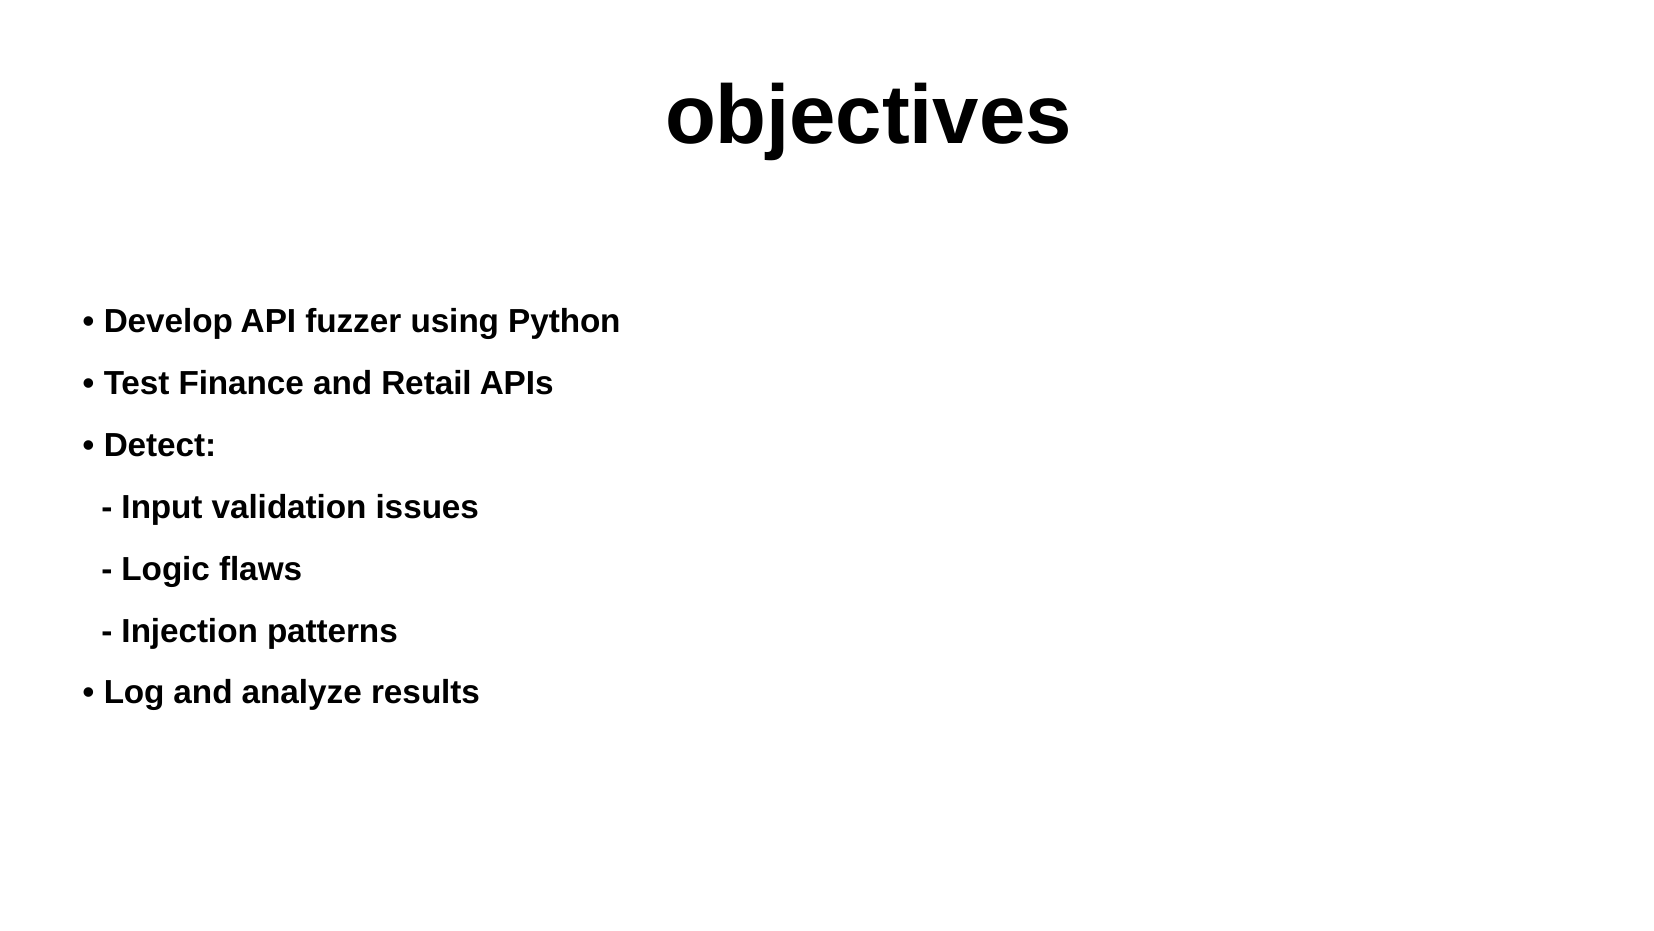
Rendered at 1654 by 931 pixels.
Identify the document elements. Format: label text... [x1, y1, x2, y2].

list • Develop API fuzzer using Python • Test Finance and Retail APIs • Detect: - Input validation issues - Logic flaws - Injection patterns • Log and analyze results [82, 217, 1571, 758]
title objectives [82, 37, 1571, 193]
